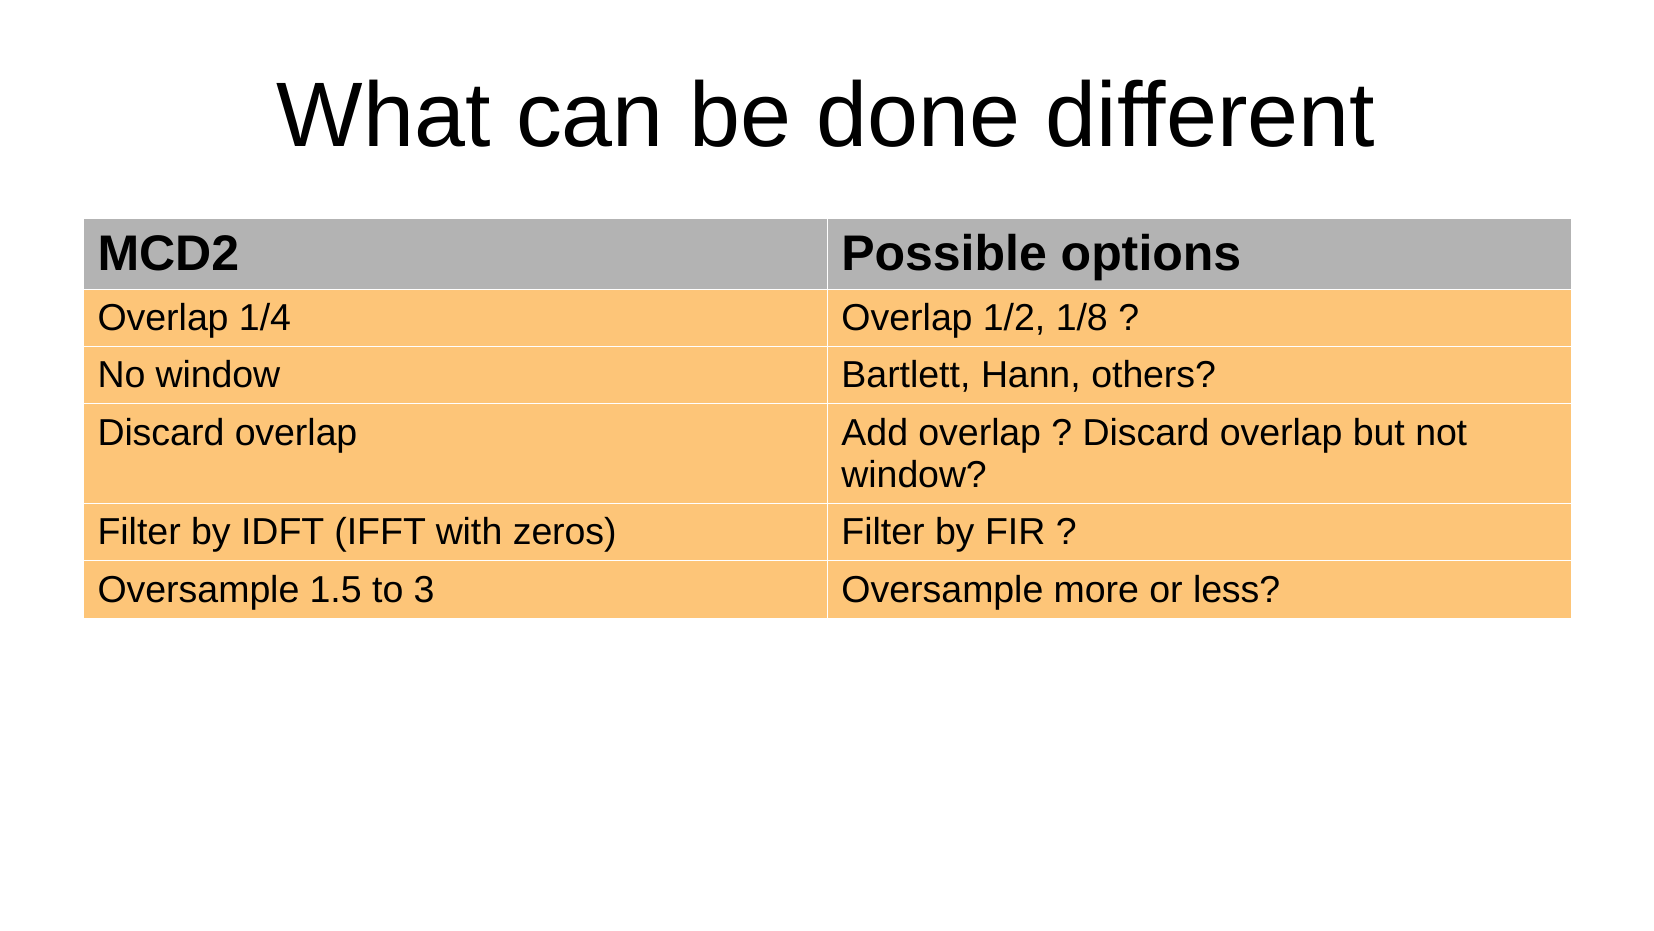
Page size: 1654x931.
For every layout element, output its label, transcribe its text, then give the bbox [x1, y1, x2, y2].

table_cell Discard overlap [84, 404, 827, 503]
table_cell Filter by FIR ? [828, 504, 1571, 560]
table_cell Oversample more or less? [828, 561, 1571, 618]
table_cell Bartlett, Hann, others? [828, 347, 1571, 403]
title What can be done different [82, 37, 1571, 193]
table_cell Overlap 1/2, 1/8 ? [828, 290, 1571, 346]
table_cell Add overlap ? Discard overlap but not window? [828, 404, 1571, 503]
table_cell Filter by IDFT (IFFT with zeros) [84, 504, 827, 560]
table_cell Oversample 1.5 to 3 [84, 561, 827, 618]
table_cell Overlap 1/4 [84, 290, 827, 346]
table_cell No window [84, 347, 827, 403]
table_header Possible options [828, 219, 1571, 289]
table_header MCD2 [84, 219, 827, 289]
